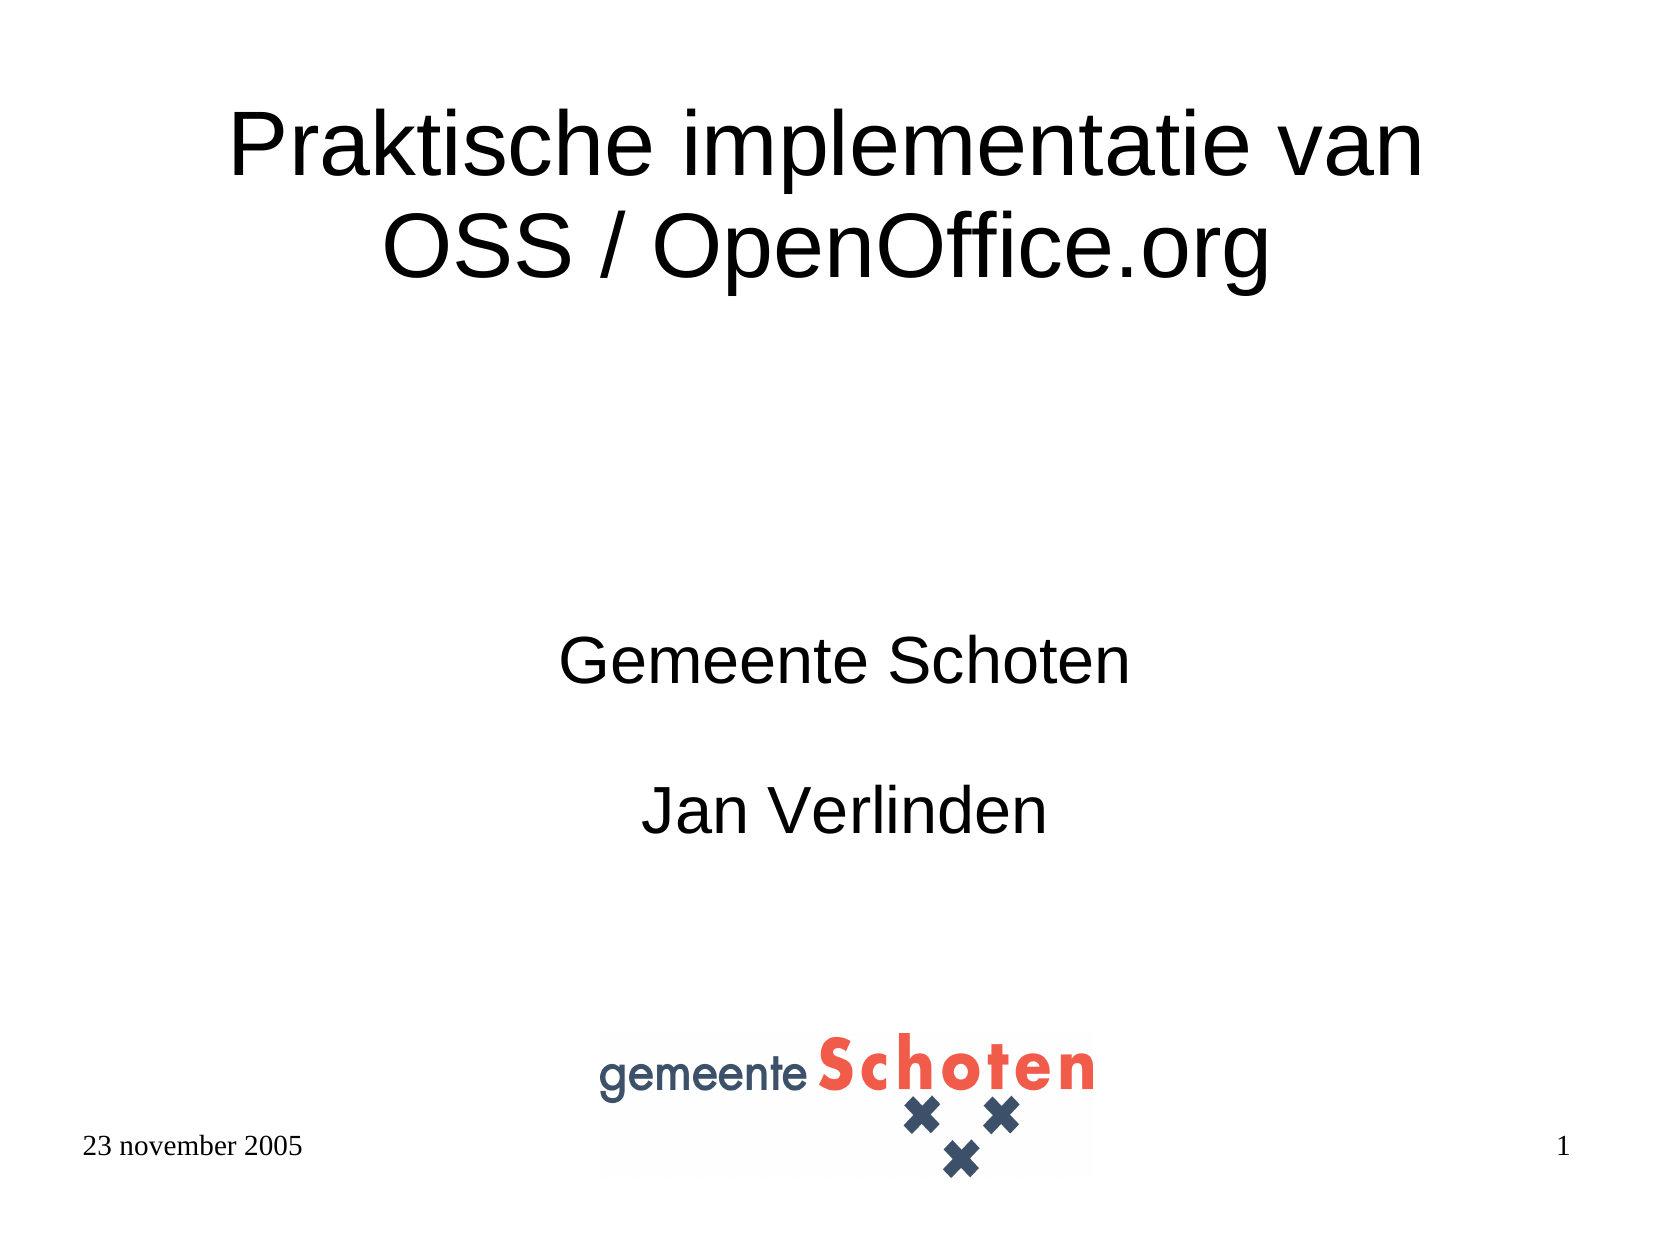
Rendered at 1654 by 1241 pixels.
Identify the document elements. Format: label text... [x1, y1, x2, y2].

title Praktische implementatie van OSS / OpenOffice.org [121, 91, 1534, 299]
picture [600, 1033, 1093, 1178]
text_box Gemeente Schoten Jan Verlinden [121, 344, 1534, 1127]
